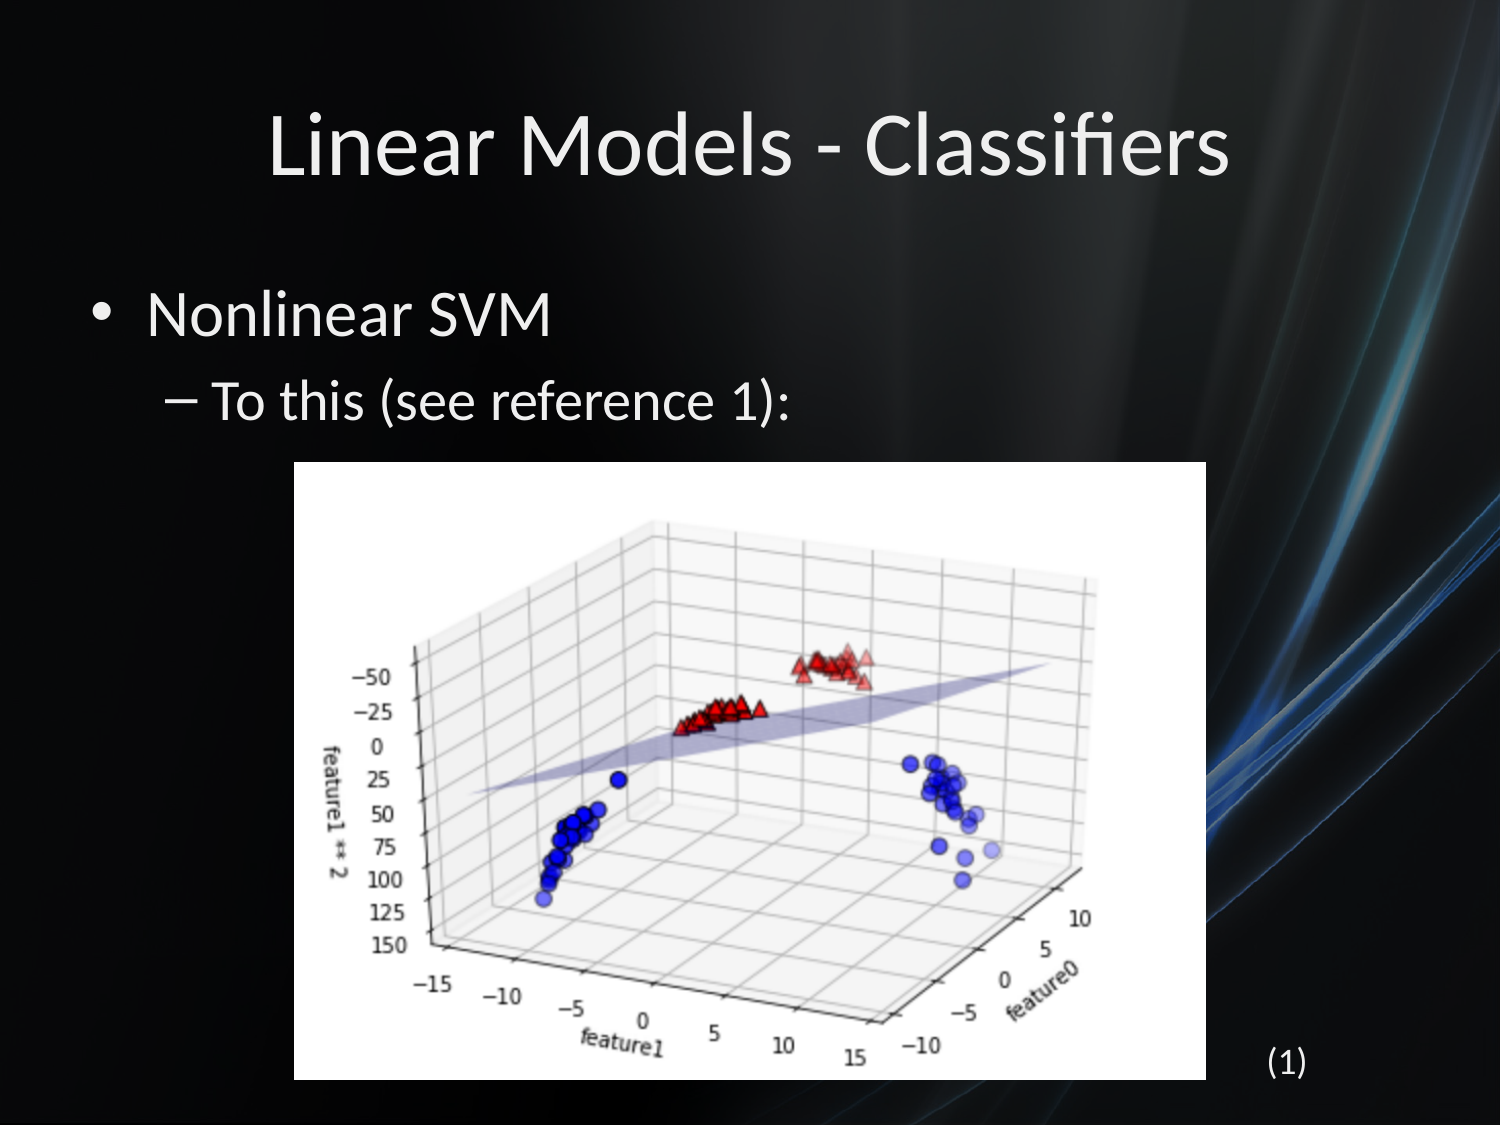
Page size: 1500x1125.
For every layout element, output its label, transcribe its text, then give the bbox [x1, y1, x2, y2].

picture [0, 0, 1500, 1125]
list Nonlinear SVM To this (see reference 1): [75, 262, 1425, 1005]
title Linear Models - Classifiers [75, 45, 1425, 233]
text_box (1) [1251, 1029, 1402, 1090]
